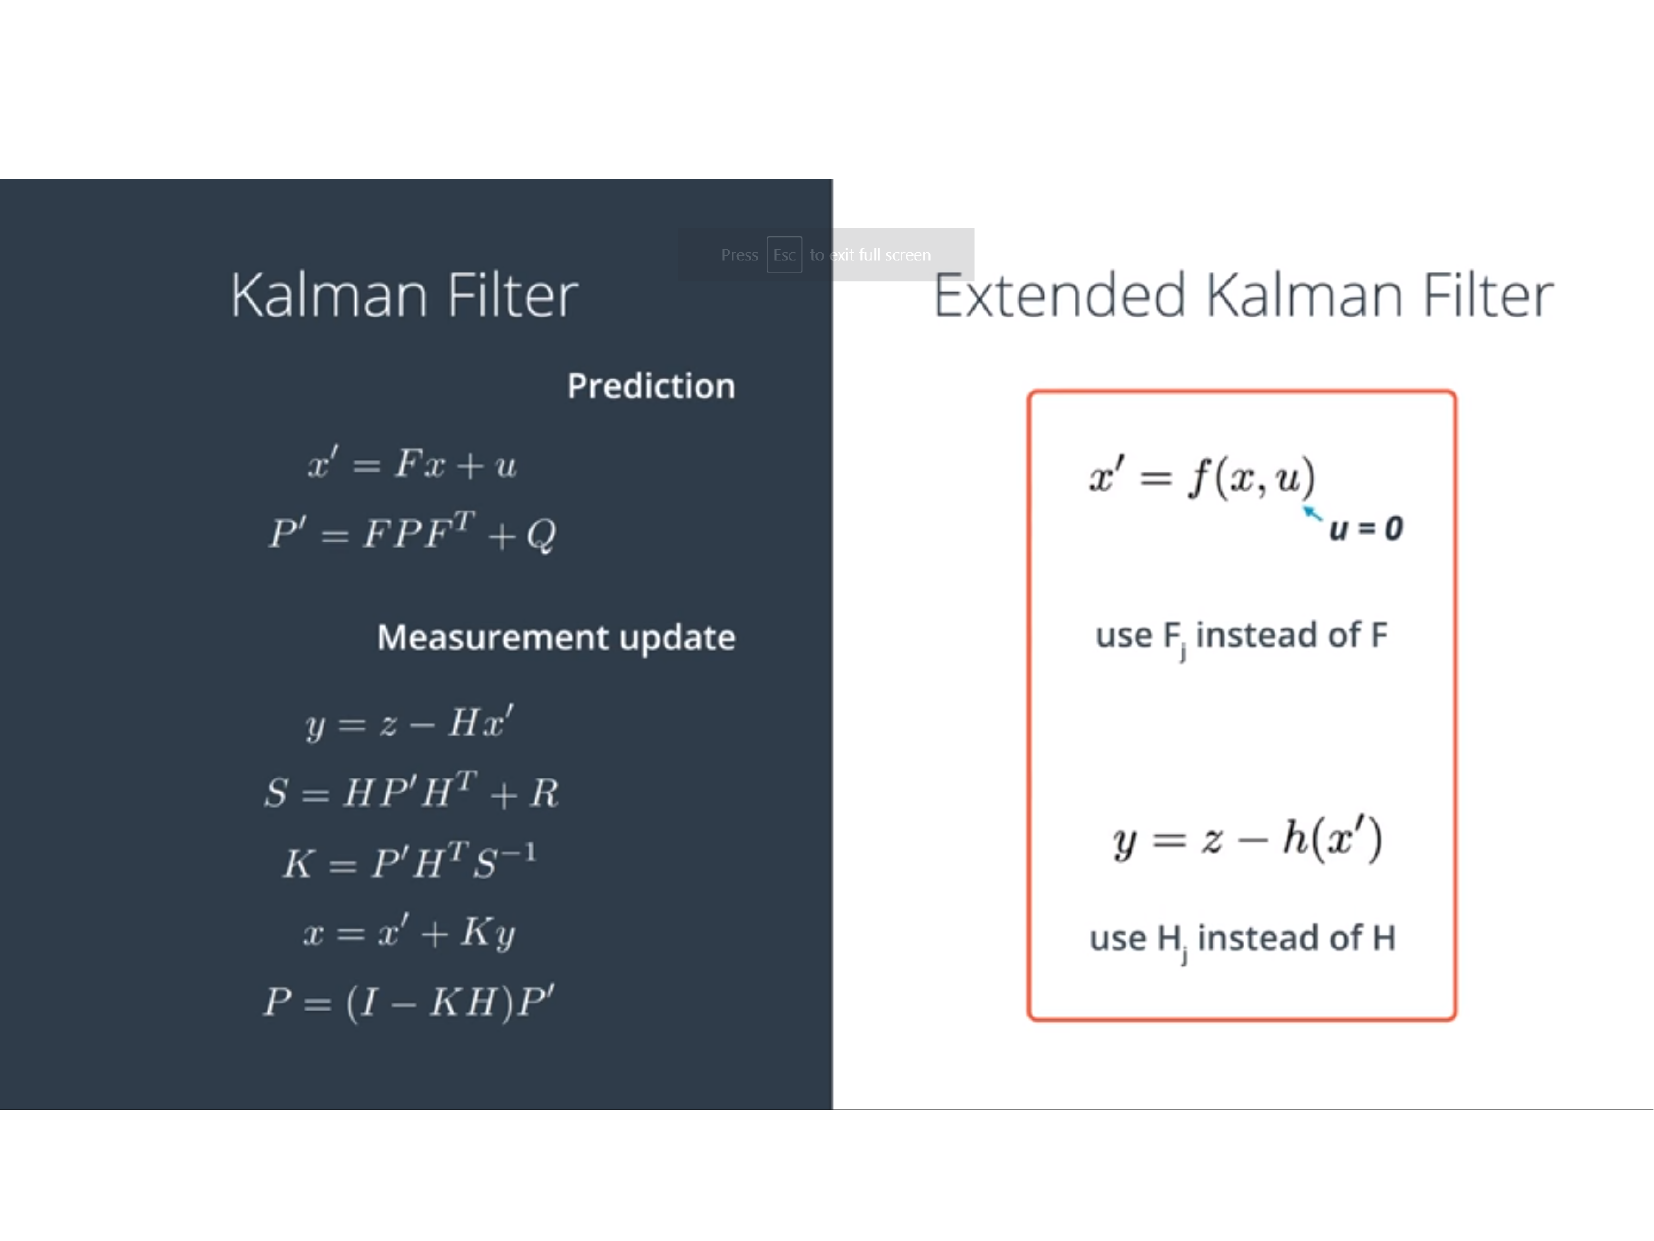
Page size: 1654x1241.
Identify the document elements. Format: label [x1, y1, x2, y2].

picture [0, 179, 1654, 1111]
